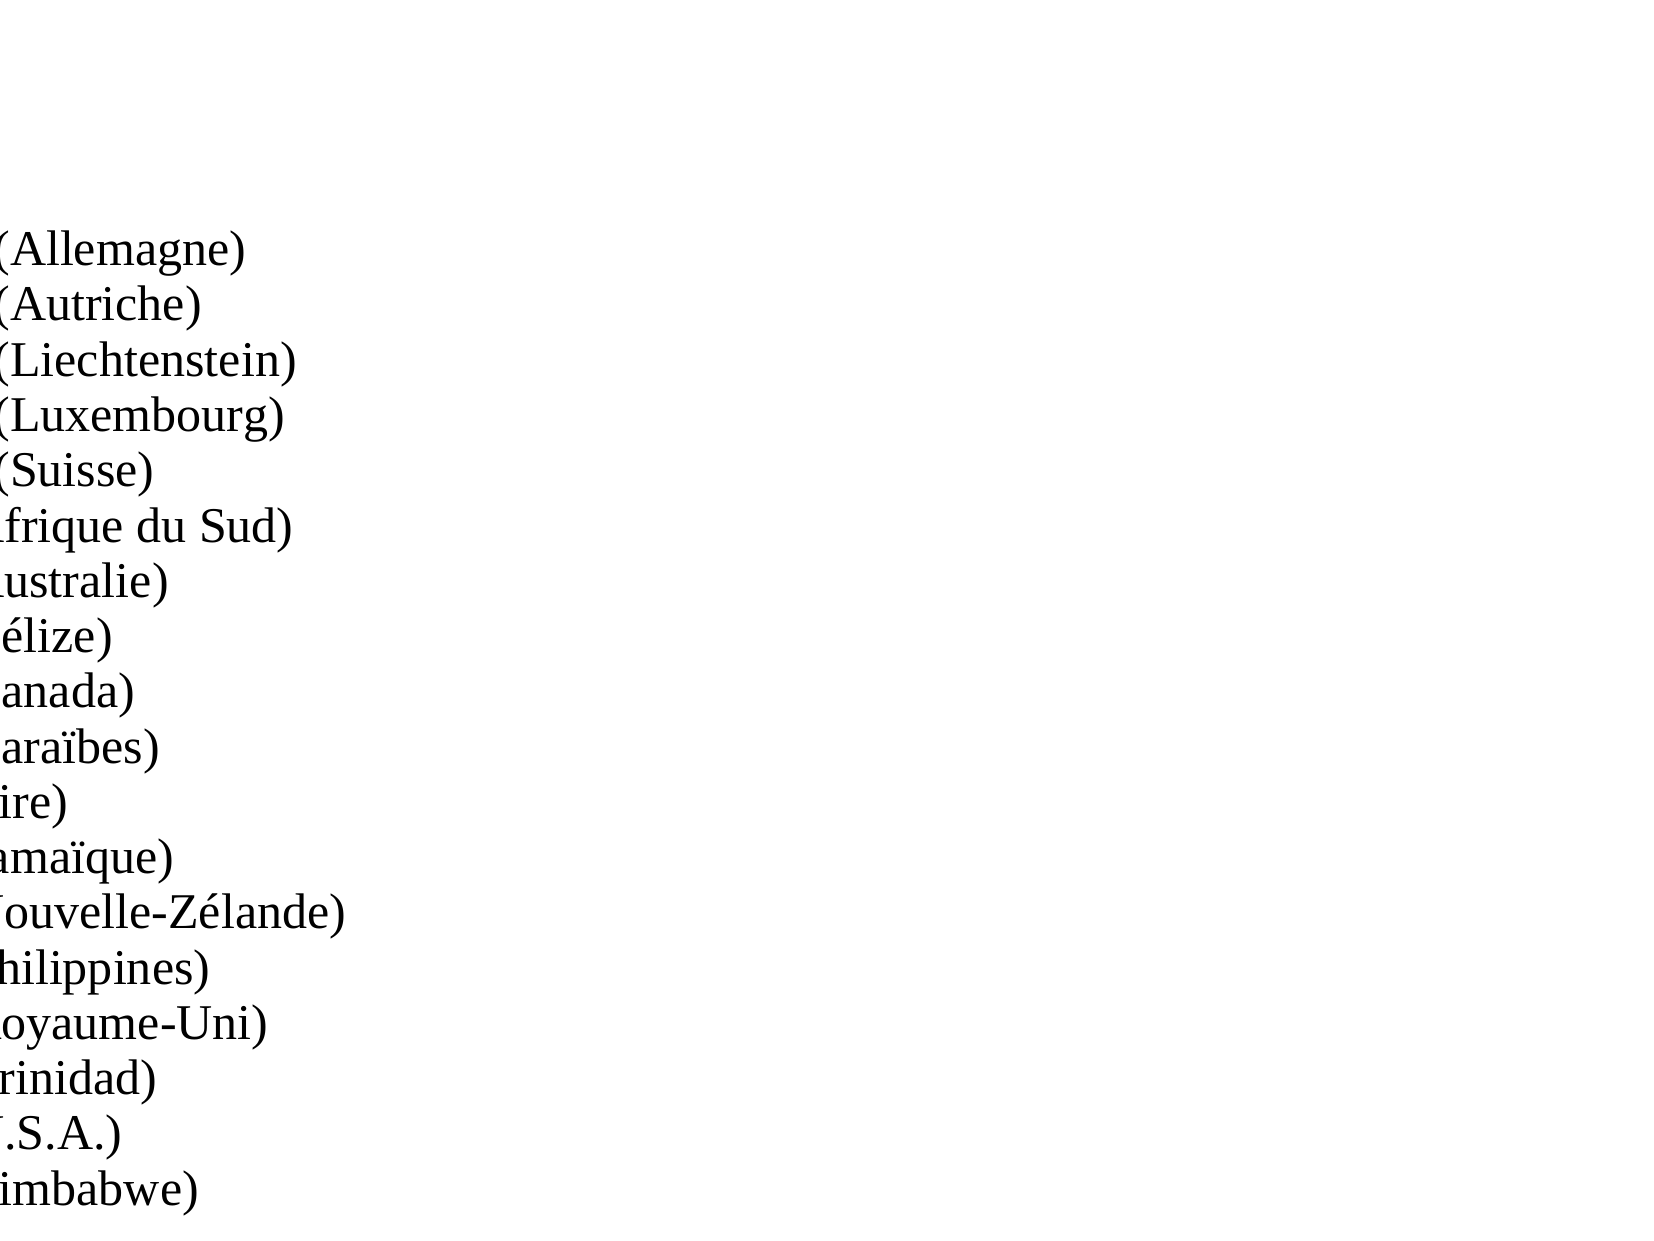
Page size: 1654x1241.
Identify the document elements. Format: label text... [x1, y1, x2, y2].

text_box 113 9 30 1 [Aucune] 2 Afrikaans 3 Albanais 4 Allemand (Allemagne) 5 Allemand (Autriche) 6 Allemand (Liechtenstein) 7 Allemand (Luxembourg) 8 Allemand (Suisse) 9 Anglais (Afrique du Sud) 10 Anglais (Australie) 11 Anglais (Bélize) 12 Anglais (Canada) 13 Anglais (Caraïbes) 14 Anglais (Eire) 15 Anglais (Jamaïque) 16 Anglais (Nouvelle-Zélande) 17 Anglais (Philippines) 18 Anglais (Royaume-Uni) 19 Anglais (Trinidad) 20 Anglais (U.S.A.) 21 Anglais (Zimbabwe) 22 Arménien 23 Assamais 24 Azerbaïdjanais (cyrillique) 25 Azerbaïdjanais (latin) 26 Basque 27 Bengali 28 Biélorusse 29 Bulgare 30 Catalan 31 Croate 32 Danois 33 Espagnol (Argentine) 34 Espagnol (Bolivie) 35 Espagnol (Chili) 36 Espagnol (Colombie) 37 Espagnol (Costa Rica) 38 Espagnol (El Salvador) 39 Espagnol (Équateur) 40 Espagnol (Espagne) 41 Espagnol (Guatemala) 42 Espagnol (Honduras) 43 Espagnol (Mexique) 44 Espagnol (moderne) 45 Espagnol (Nicaragua) 46 Espagnol (Panama) 47 Espagnol (Paraguay) 48 Espagnol (Pérou) 49 Espagnol (Porto Rico) 50 Espagnol (République Dominicaine) 51 Espagnol (Uruguay) 52 Espagnol (Venezuela) 53 Esperanto 54 Estonien 55 Farsi 56 Féroien 57 Finnois 58 Français (Belgique) 59 Français (Canada) 60 Français (France) 61 Français (Luxembourg) 62 Français (Monaco) 63 Français (Suisse) 64 Gallois 65 Grec 66 Hongrois 67 Indonésien 68 Islandais 69 Italien (Italie) 70 Italien (Suisse) 71 Kasmiri (Cachemire) 72 Kasmiri (Inde) 73 Kazakh 74 Kinyarwanda (Rwanda) 75 Konkani 76 Latin 77 Letton 78 Lituanien (classique) 79 Lituanien (Lituanie) 80 Macédonien 81 Malais (Brunei) 82 Malais (Malaisie) 83 Malayalam 84 Manipuri 85 Maori (Nouvelle-Zélande) 86 Néerlandais (Belgique) 87 Néerlandais (Pays-Bas) 88 Népalais (Inde) 89 Népalais (Népal) 90 Norvégien (Bokmål) 91 Norvégien (Nynorsk) 92 Oriya 93 Ouzbek (cyrillique) 94 Ouzbek (latin) 95 Polonais 96 Portugais (Brésil) 97 Portugais (Portugal) 98 Rhéto-roman 99 Roumain 100 Russe 101 Sanskrit 102 Serbe (cyrillique) 103 Serbe (latin) 104 Sindhi 105 Slovaque 106 Slovène 107 Souahéli 108 Suédois (Finlande) 109 Suédois (Suède) 110 Tatar 111 Tchèque 112 Turc 113 Ukrainien 1 [Aucune] 2 Chinois 3 Chinois (Hong Kong) 4 Chinois (Macao) 5 Chinois (simple) 6 Chinois (Singapour) 7 Chinois (traditionnel) 8 Coréen 9 Japonais 1 [Aucune] 2 Arabe 3 Arabe (Algérie) 4 Arabe (Arabie-Saoudite) 5 Arabe (Bahreïn) 6 Arabe (EAU) 7 Arabe (Égypte) 8 Arabe (Iraq) 9 Arabe (Jordanie) 10 Arabe (Koweït) 11 Arabe (Liban) 12 Arabe (Libye) 13 Arabe (Maroc) 14 Arabe (Oman) 15 Arabe (Qatar) 16 Arabe (Syrie) 17 Arabe (Tunisie) 18 Arabe (Yémen) 19 Gujarati 20 Hébreu 21 Hindi 22 Kannada 23 Marathi 24 Ourdou 25 Ourdou (Inde) 26 Ourdou (Pakistan) 27 Punjabi 28 Tamoul 29 Télugu 30 Thaï [0, 0, 1654, 1241]
